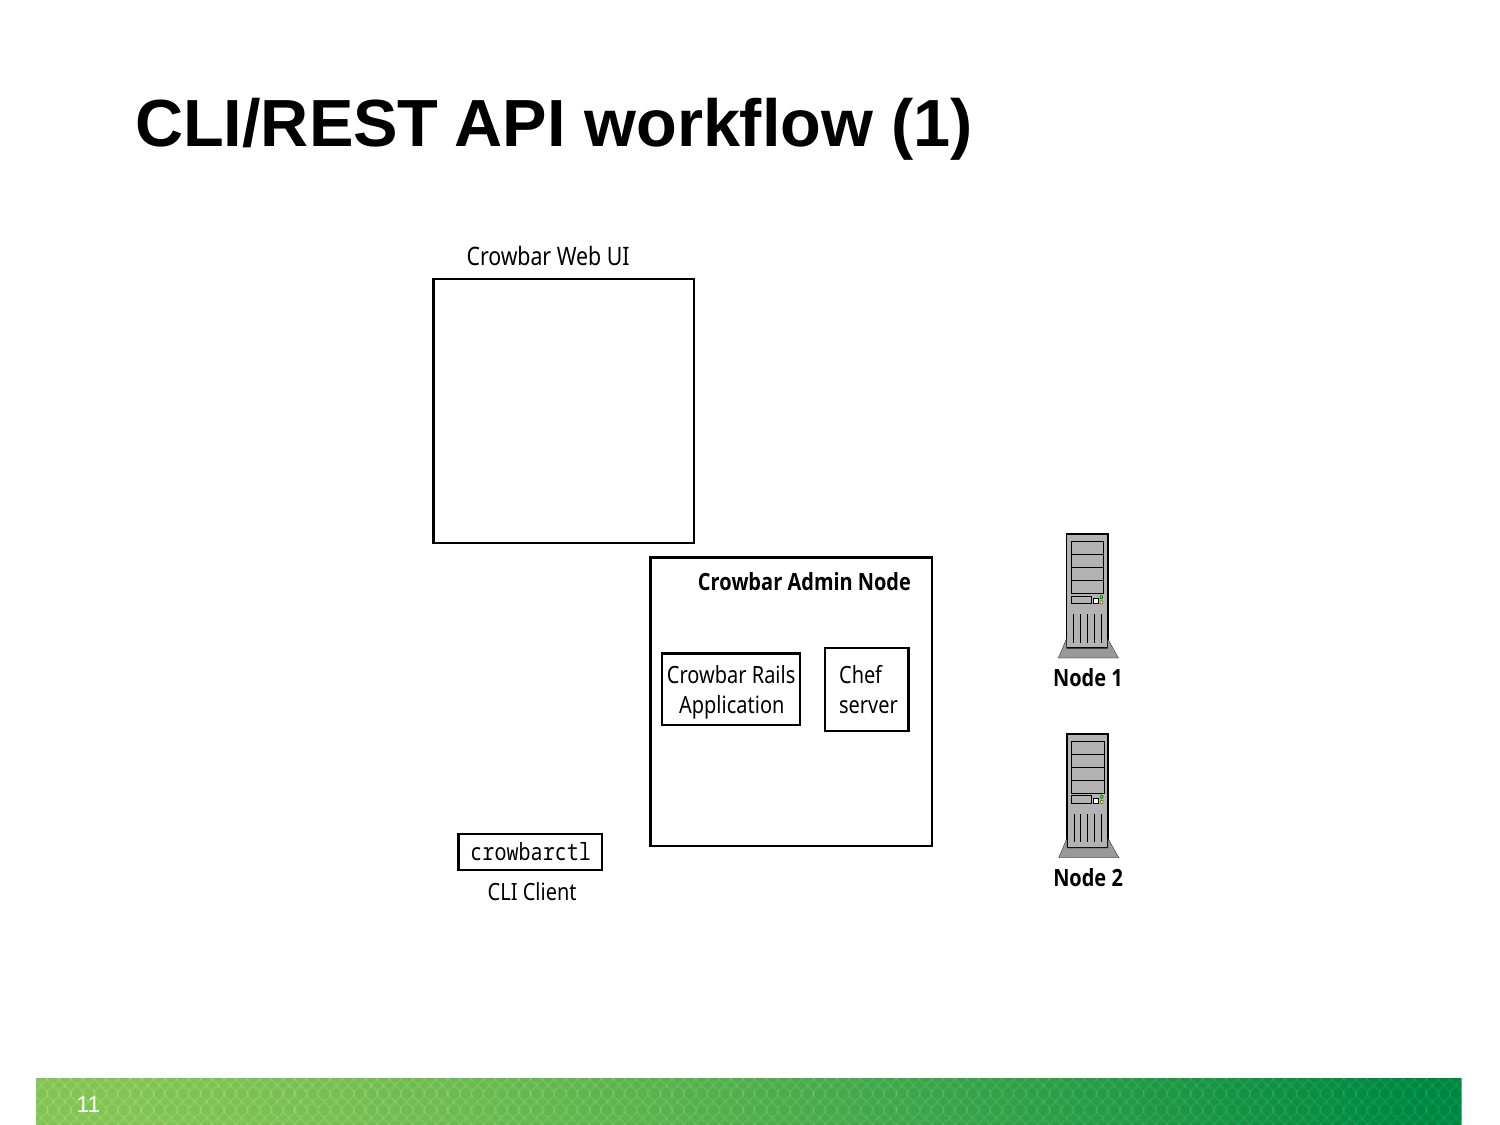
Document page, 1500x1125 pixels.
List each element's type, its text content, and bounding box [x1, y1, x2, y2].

picture [413, 236, 1123, 945]
picture [36, 1078, 1462, 1125]
title CLI/REST API workflow (1) [135, 41, 1372, 204]
